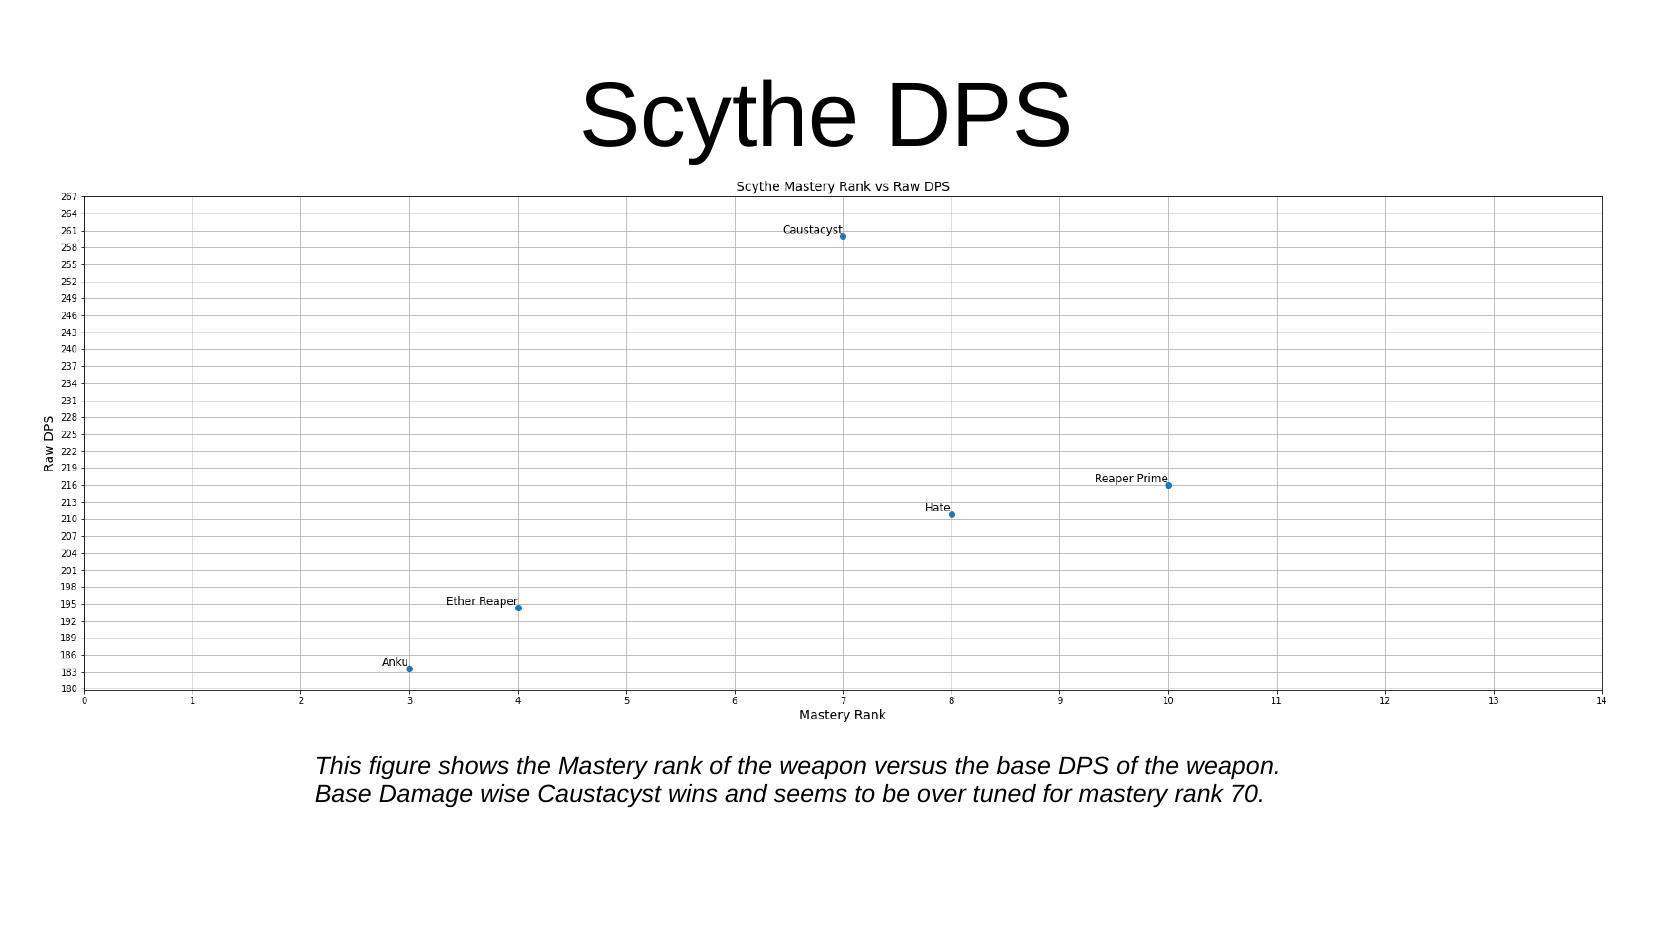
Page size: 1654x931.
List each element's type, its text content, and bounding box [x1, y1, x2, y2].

text_box This figure shows the Mastery rank of the weapon versus the base DPS of the weapon. Base Damage wise Caustacyst wins and seems to be over tuned for mastery rank 70. [300, 744, 1299, 816]
title Scythe DPS [82, 37, 1571, 174]
picture [37, 174, 1613, 728]
